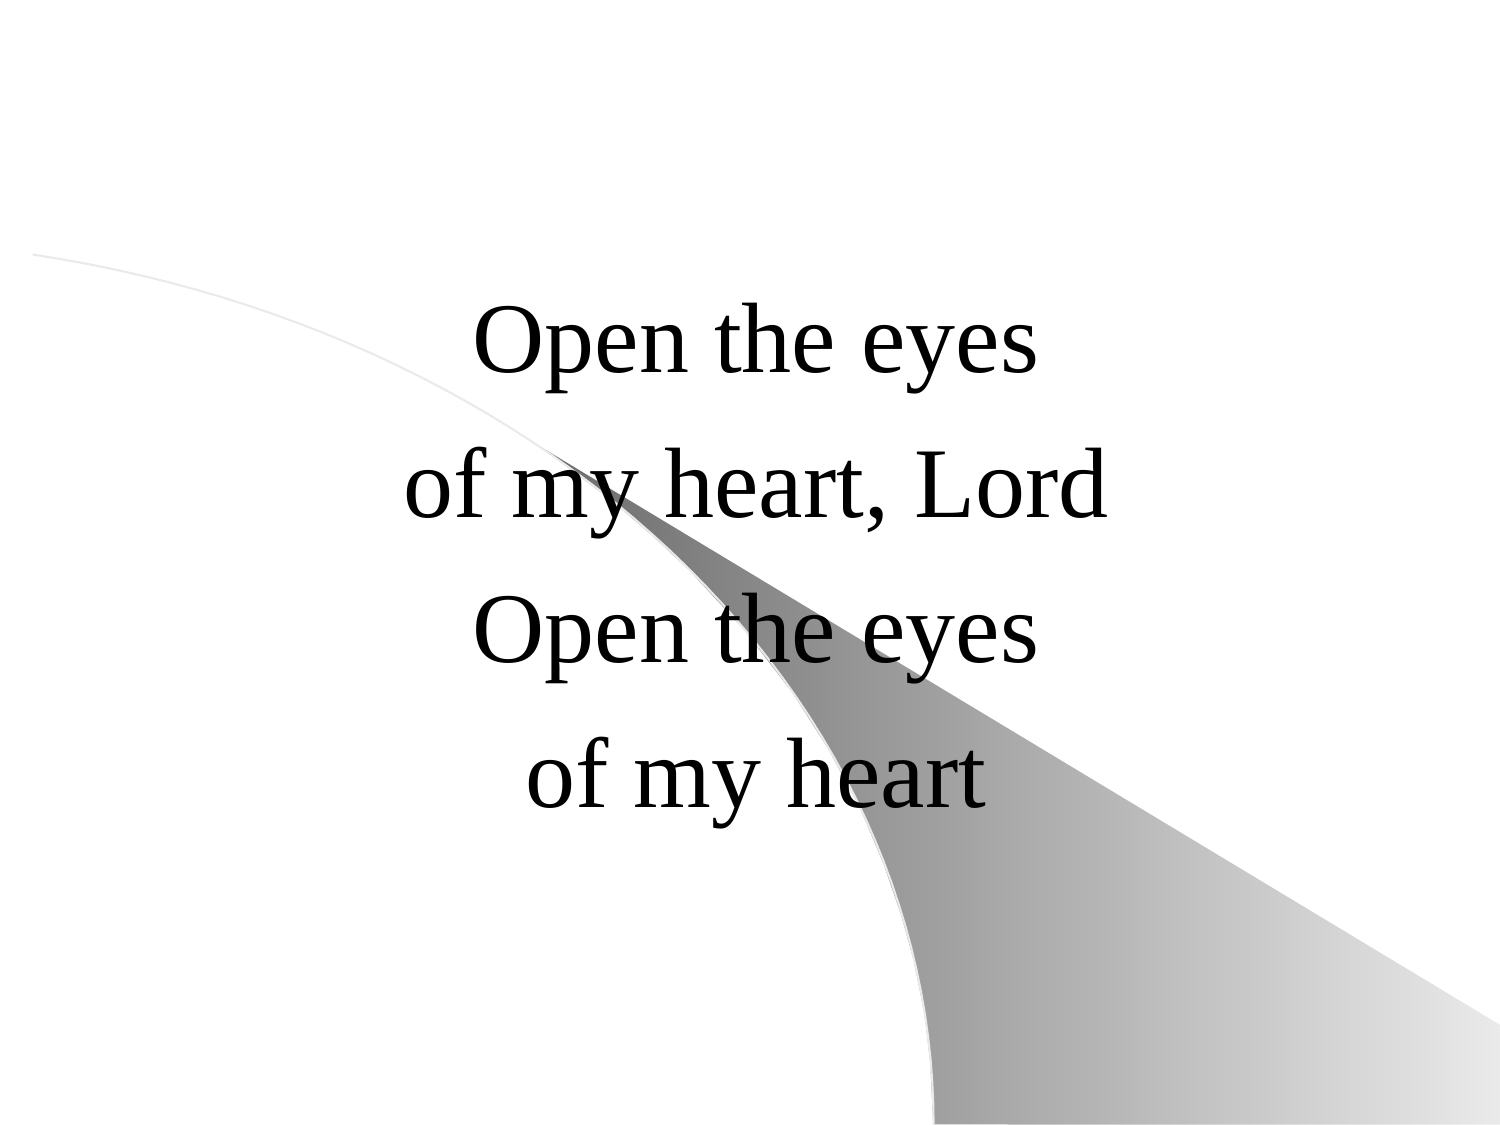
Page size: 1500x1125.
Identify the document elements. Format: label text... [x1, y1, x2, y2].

subtitle Open the eyes of my heart, Lord Open the eyes of my heart [62, 174, 1450, 925]
